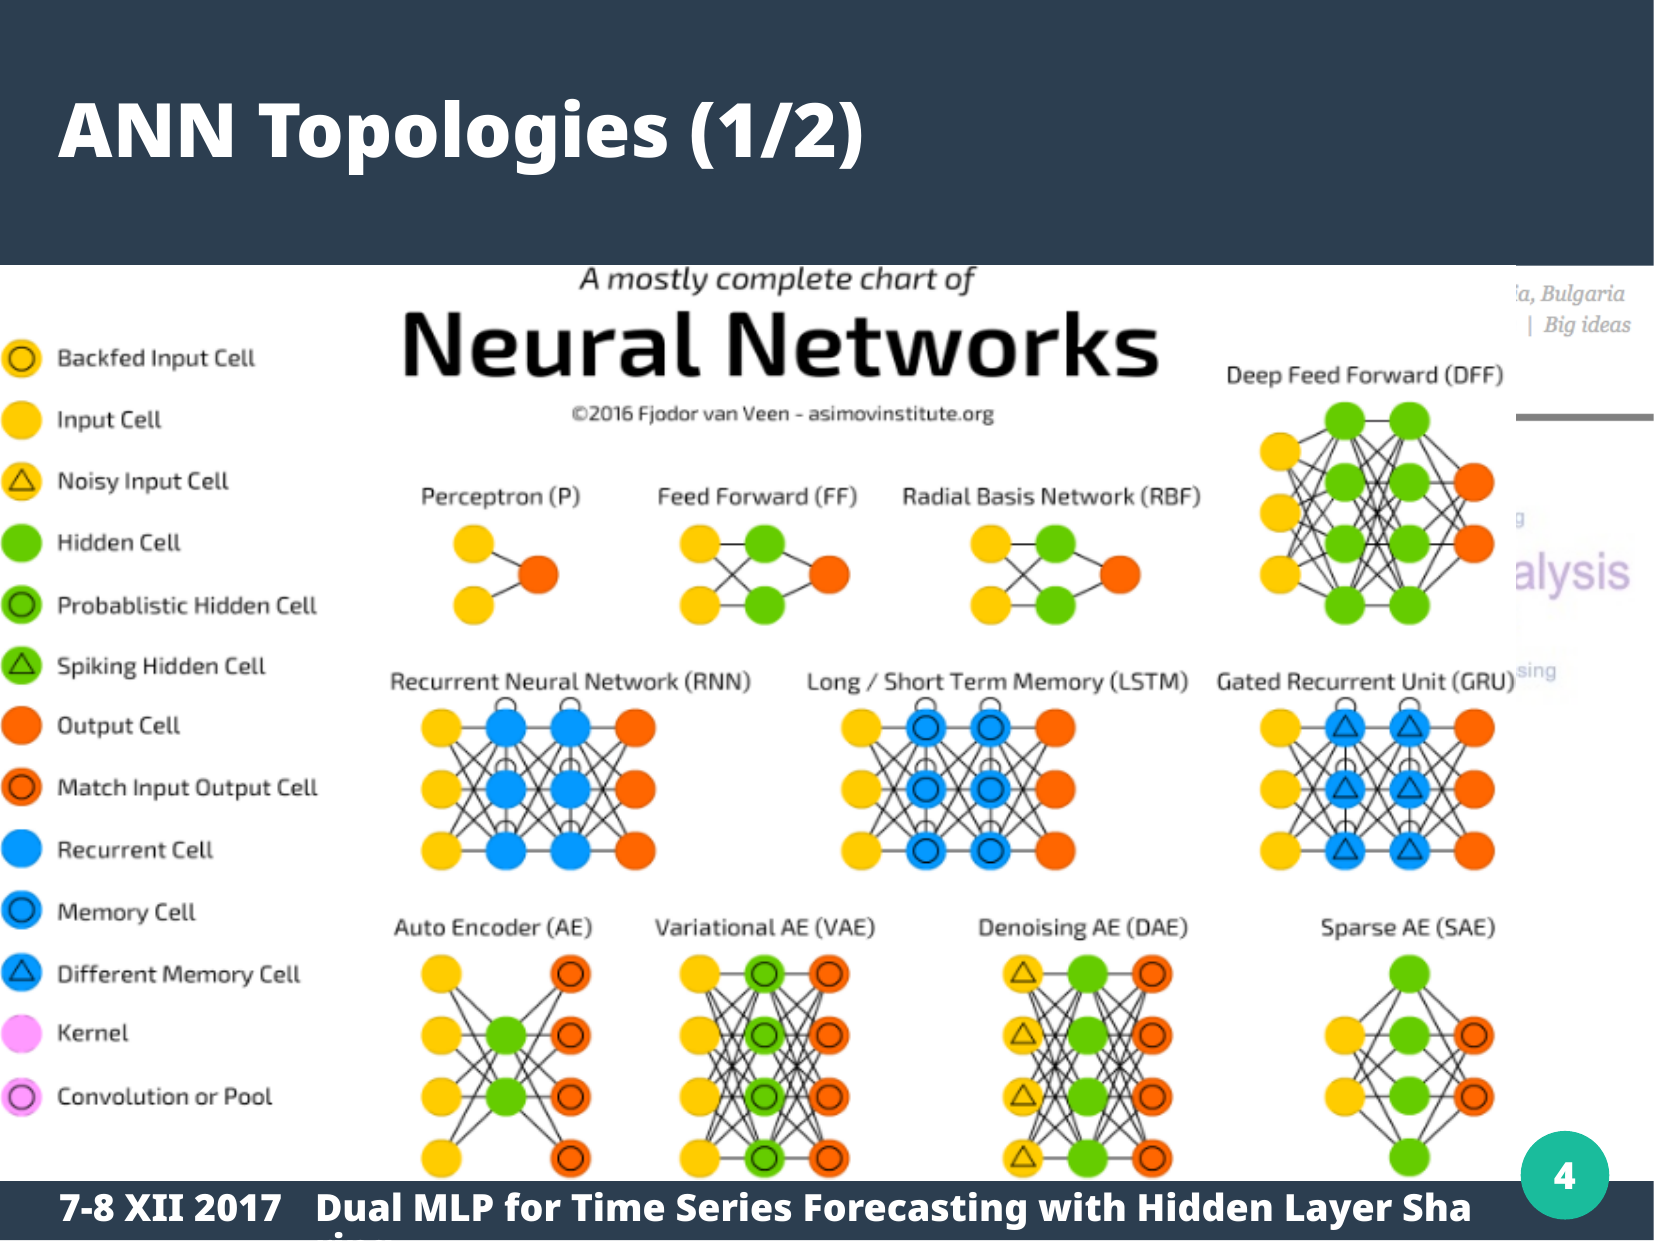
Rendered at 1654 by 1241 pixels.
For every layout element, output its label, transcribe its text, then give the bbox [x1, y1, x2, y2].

picture [0, 265, 1654, 1180]
title ANN Topologies (1/2) [59, 49, 1595, 207]
